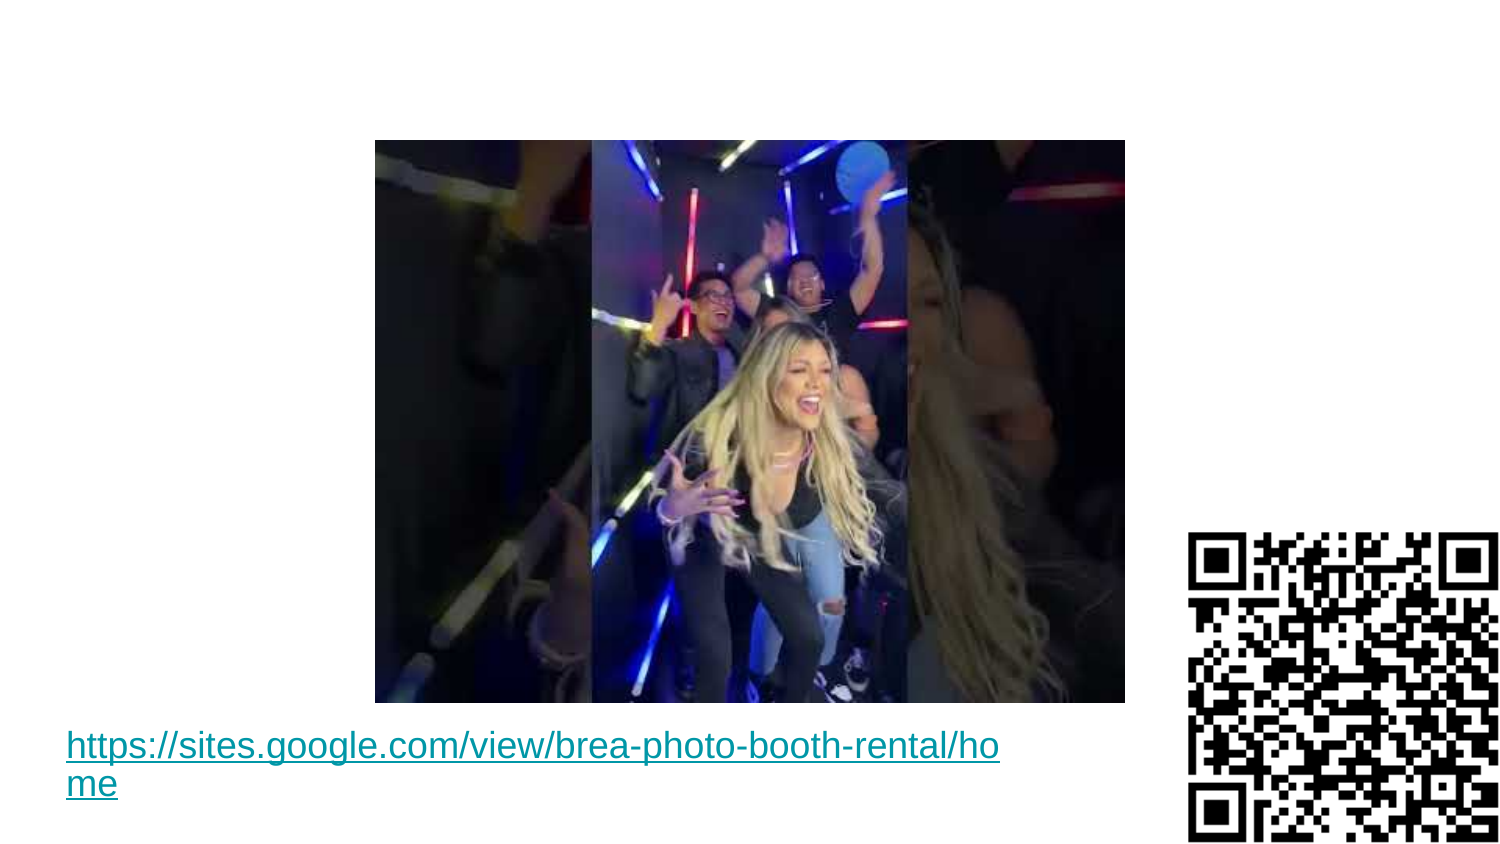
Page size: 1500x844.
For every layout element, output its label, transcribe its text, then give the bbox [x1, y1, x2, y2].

picture [1187, 531, 1500, 844]
list https://sites.google.com/view/brea-photo-booth-rental/home [51, 694, 1036, 794]
picture [375, 140, 1125, 704]
